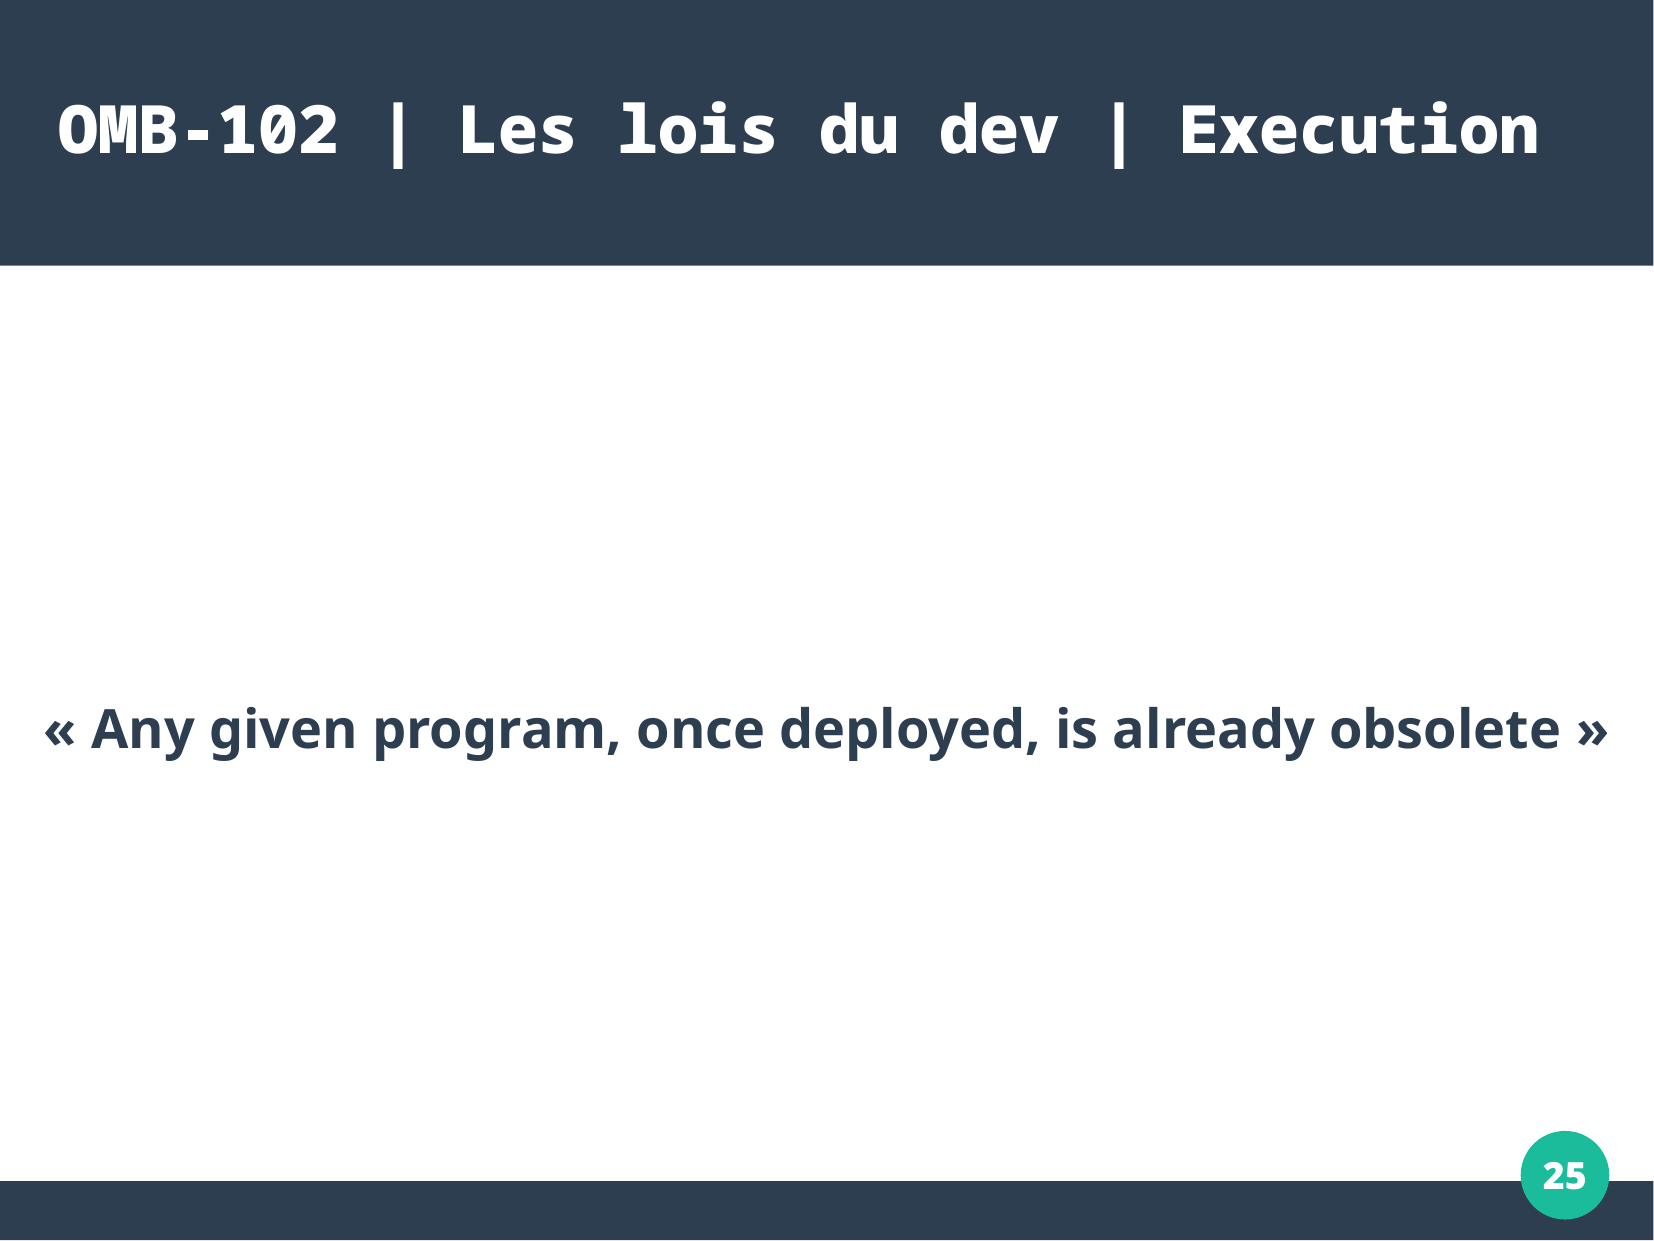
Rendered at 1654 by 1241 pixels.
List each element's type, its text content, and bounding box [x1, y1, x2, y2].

list « Any given program, once deployed, is already obsolete » [0, 270, 1654, 1186]
title OMB-102 | Les lois du dev | Execution [59, 49, 1595, 207]
